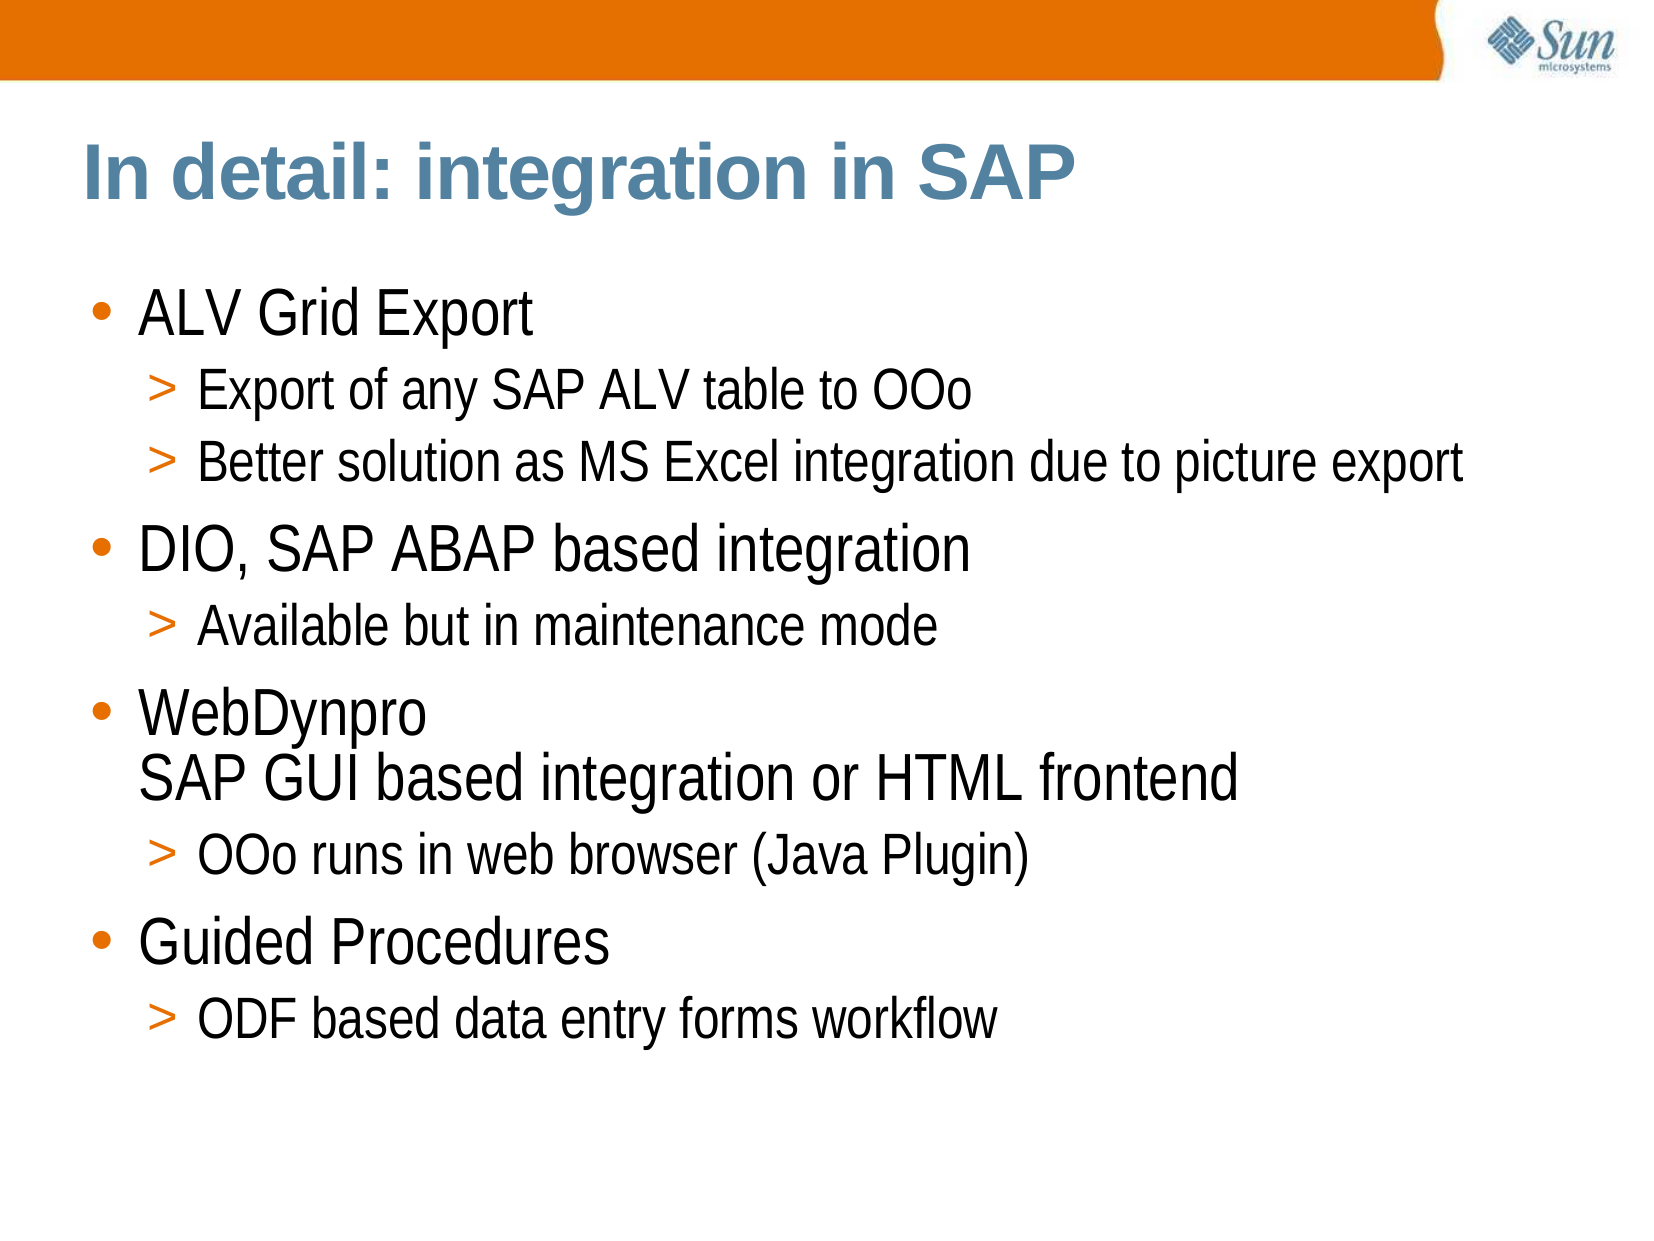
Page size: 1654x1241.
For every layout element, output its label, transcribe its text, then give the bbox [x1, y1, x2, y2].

list ALV Grid Export Export of any SAP ALV table to OOo Better solution as MS Excel integration due to picture export DIO, SAP ABAP based integration Available but in maintenance mode WebDynpro SAP GUI based integration or HTML frontend OOo runs in web browser (Java Plugin) Guided Procedures ODF based data entry forms workflow [71, 283, 1545, 1121]
title In detail: integration in SAP [82, 135, 1585, 251]
picture [0, 0, 1654, 83]
